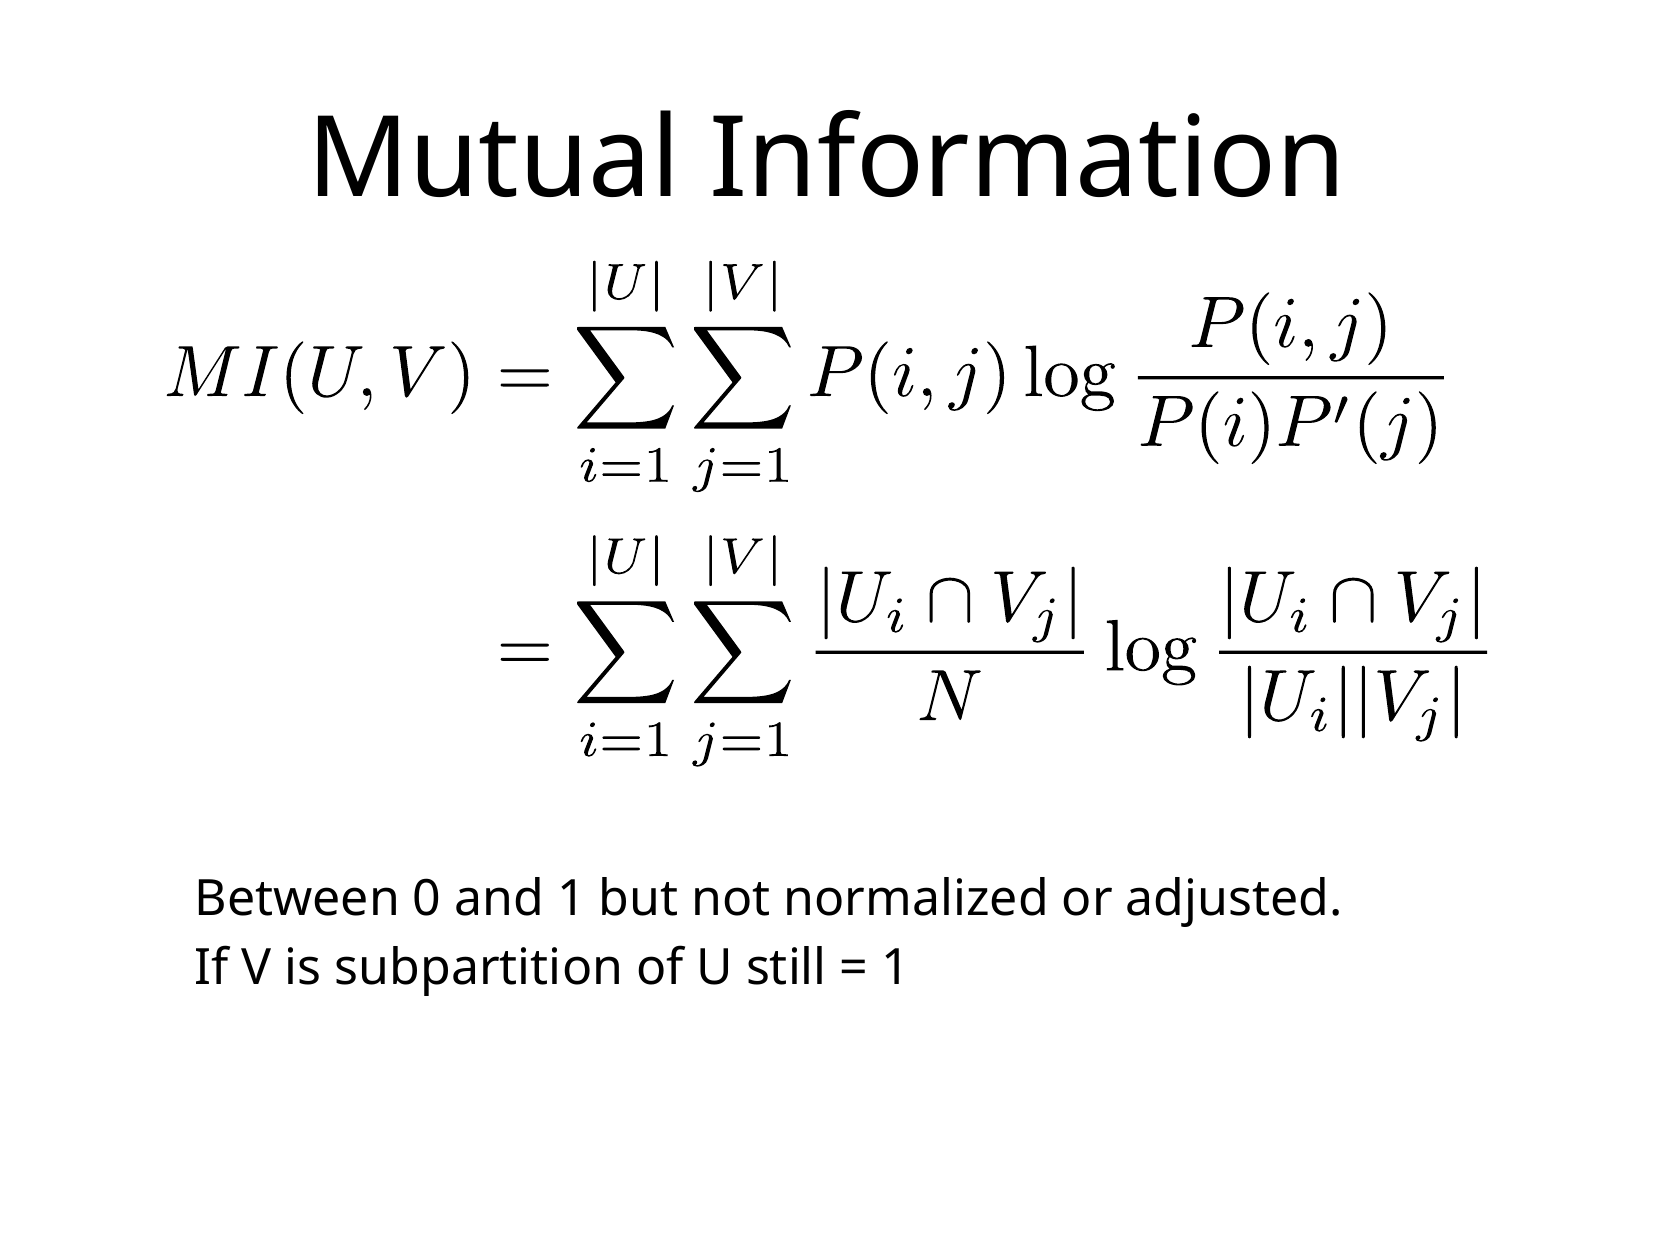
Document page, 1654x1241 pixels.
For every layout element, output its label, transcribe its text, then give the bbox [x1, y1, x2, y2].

text_box [163, 260, 1488, 767]
text_box Between 0 and 1 but not normalized or adjusted. If V is subpartition of U still = 1 [180, 855, 1501, 970]
title Mutual Information [82, 49, 1571, 257]
